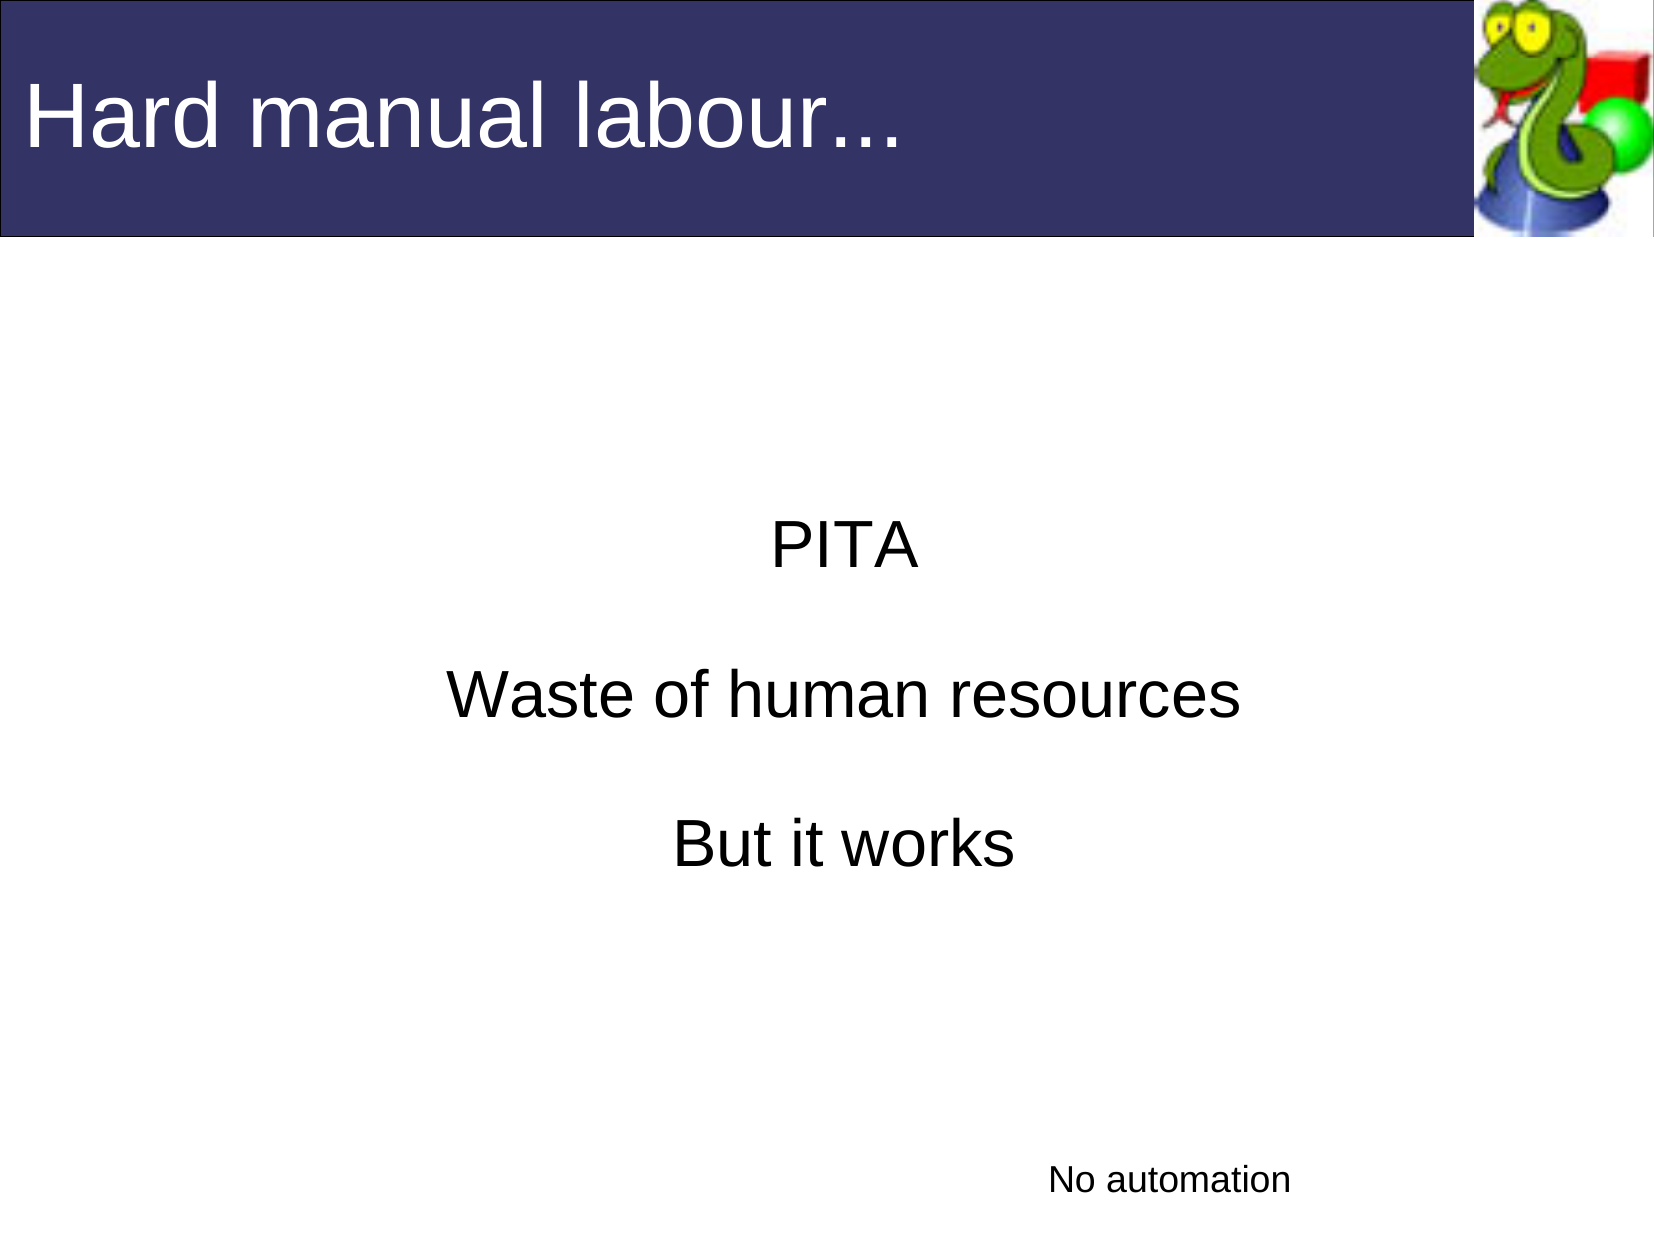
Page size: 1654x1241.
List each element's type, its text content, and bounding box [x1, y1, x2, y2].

picture [1474, 0, 1654, 237]
text_box No automation [1033, 1151, 1307, 1209]
title Hard manual labour... [23, 19, 1477, 212]
subtitle PITA Waste of human resources But it works [88, 450, 1565, 938]
